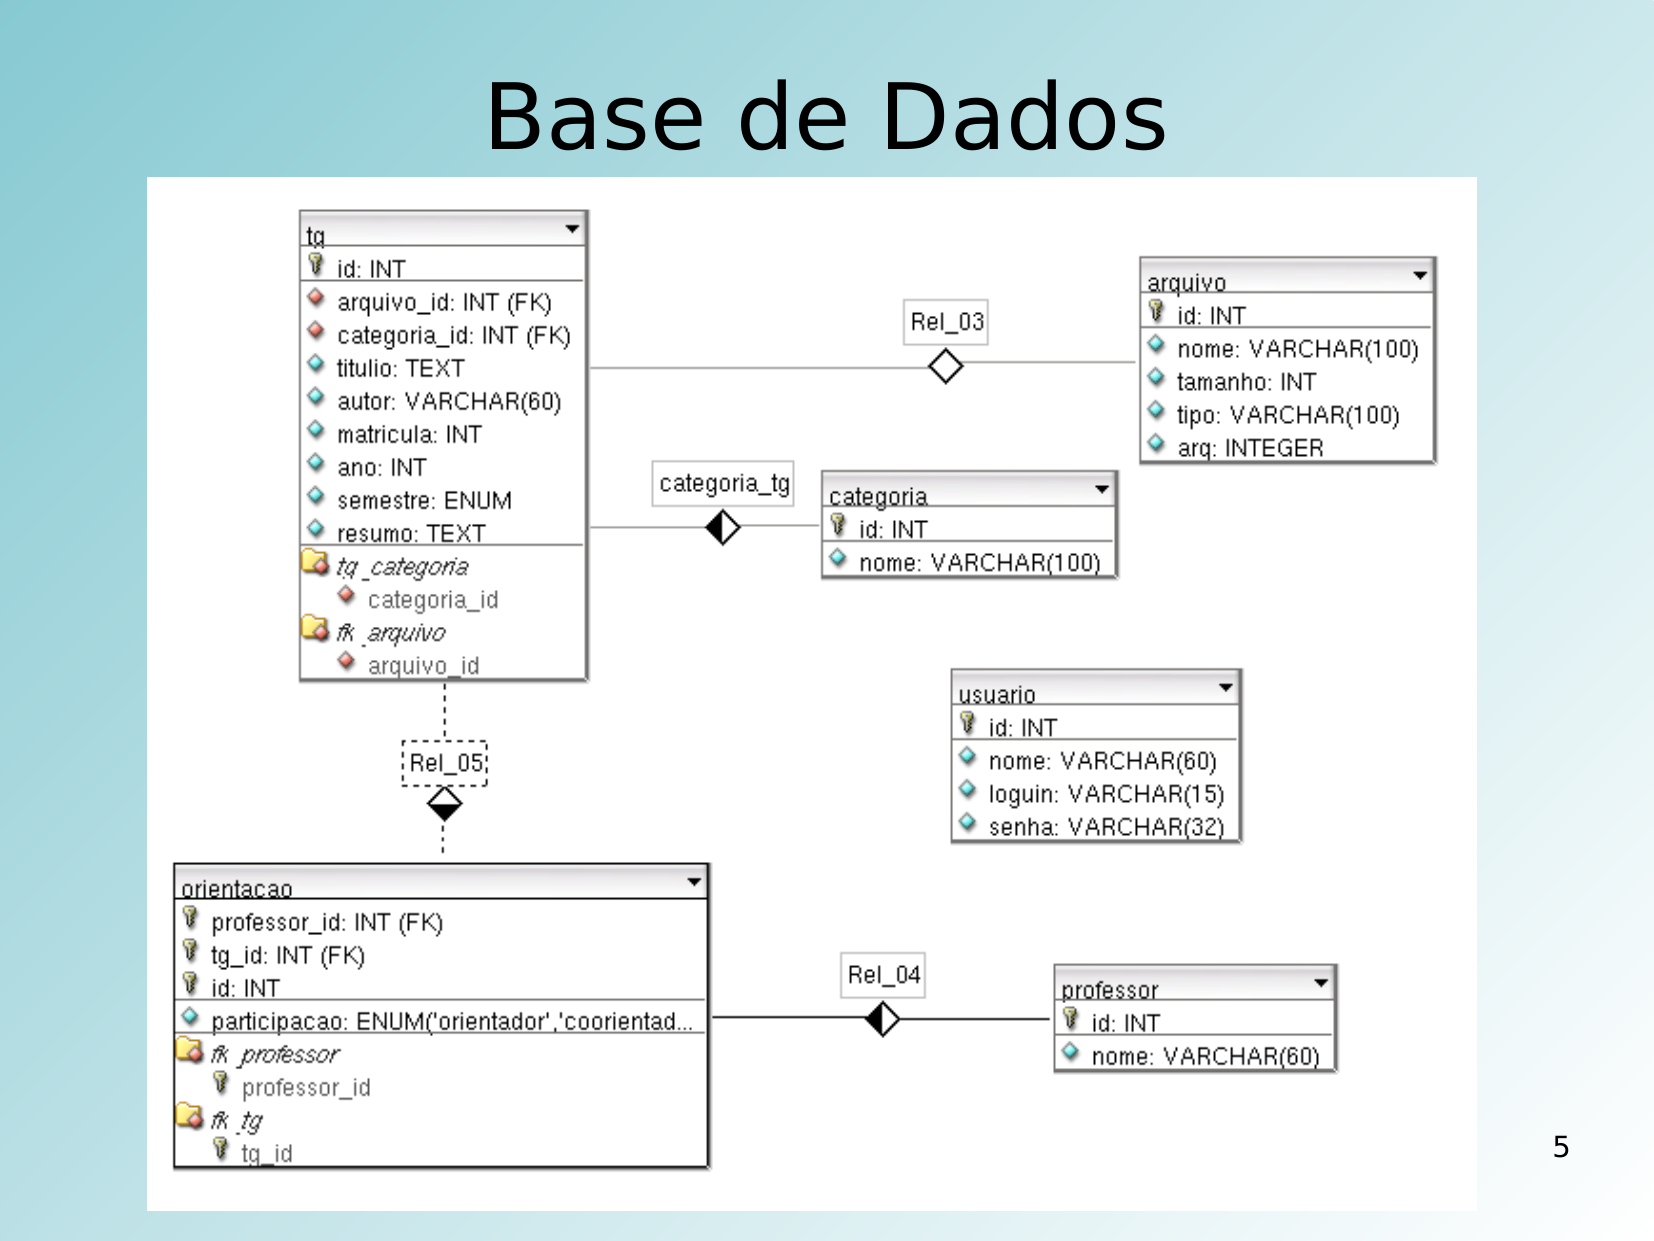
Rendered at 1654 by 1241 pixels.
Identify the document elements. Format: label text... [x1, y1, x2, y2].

title Base de Dados [82, 13, 1571, 222]
picture [147, 177, 1477, 1211]
